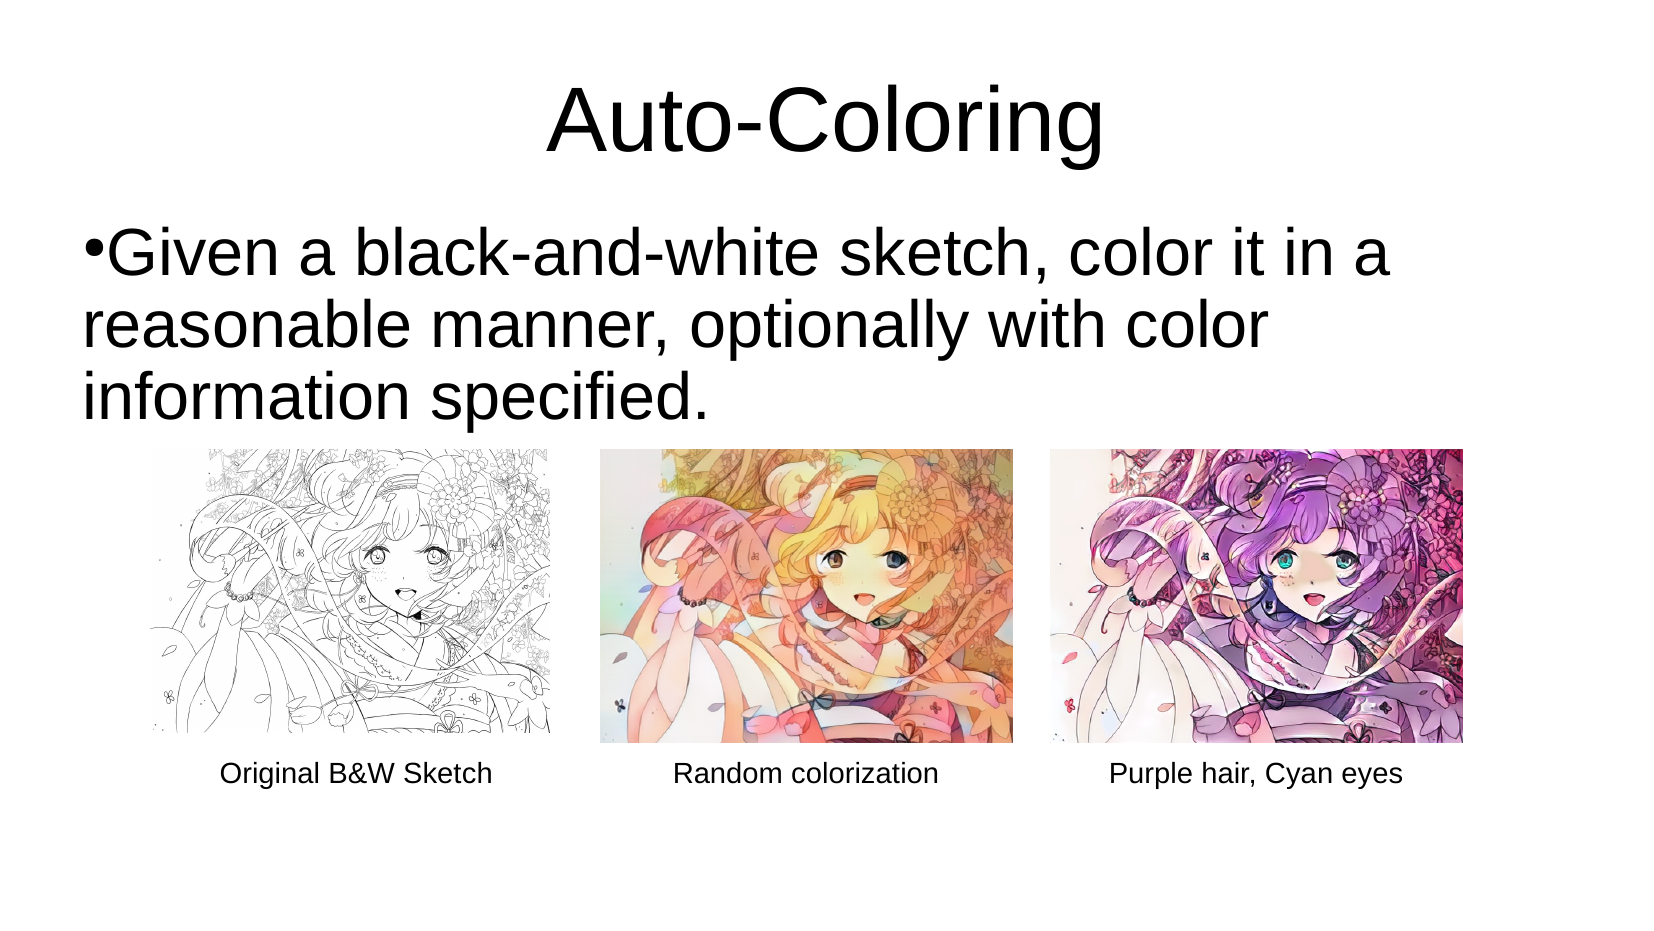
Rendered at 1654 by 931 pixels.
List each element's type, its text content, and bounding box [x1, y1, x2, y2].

text_box Original B&W Sketch [187, 750, 526, 798]
list Given a black-and-white sketch, color it in a reasonable manner, optionally with color information specified. [82, 217, 1571, 451]
picture [1050, 449, 1463, 743]
text_box Random colorization [637, 750, 976, 798]
picture [150, 449, 550, 733]
text_box Purple hair, Cyan eyes [1087, 750, 1426, 798]
picture [600, 449, 1013, 743]
title Auto-Coloring [82, 37, 1571, 193]
